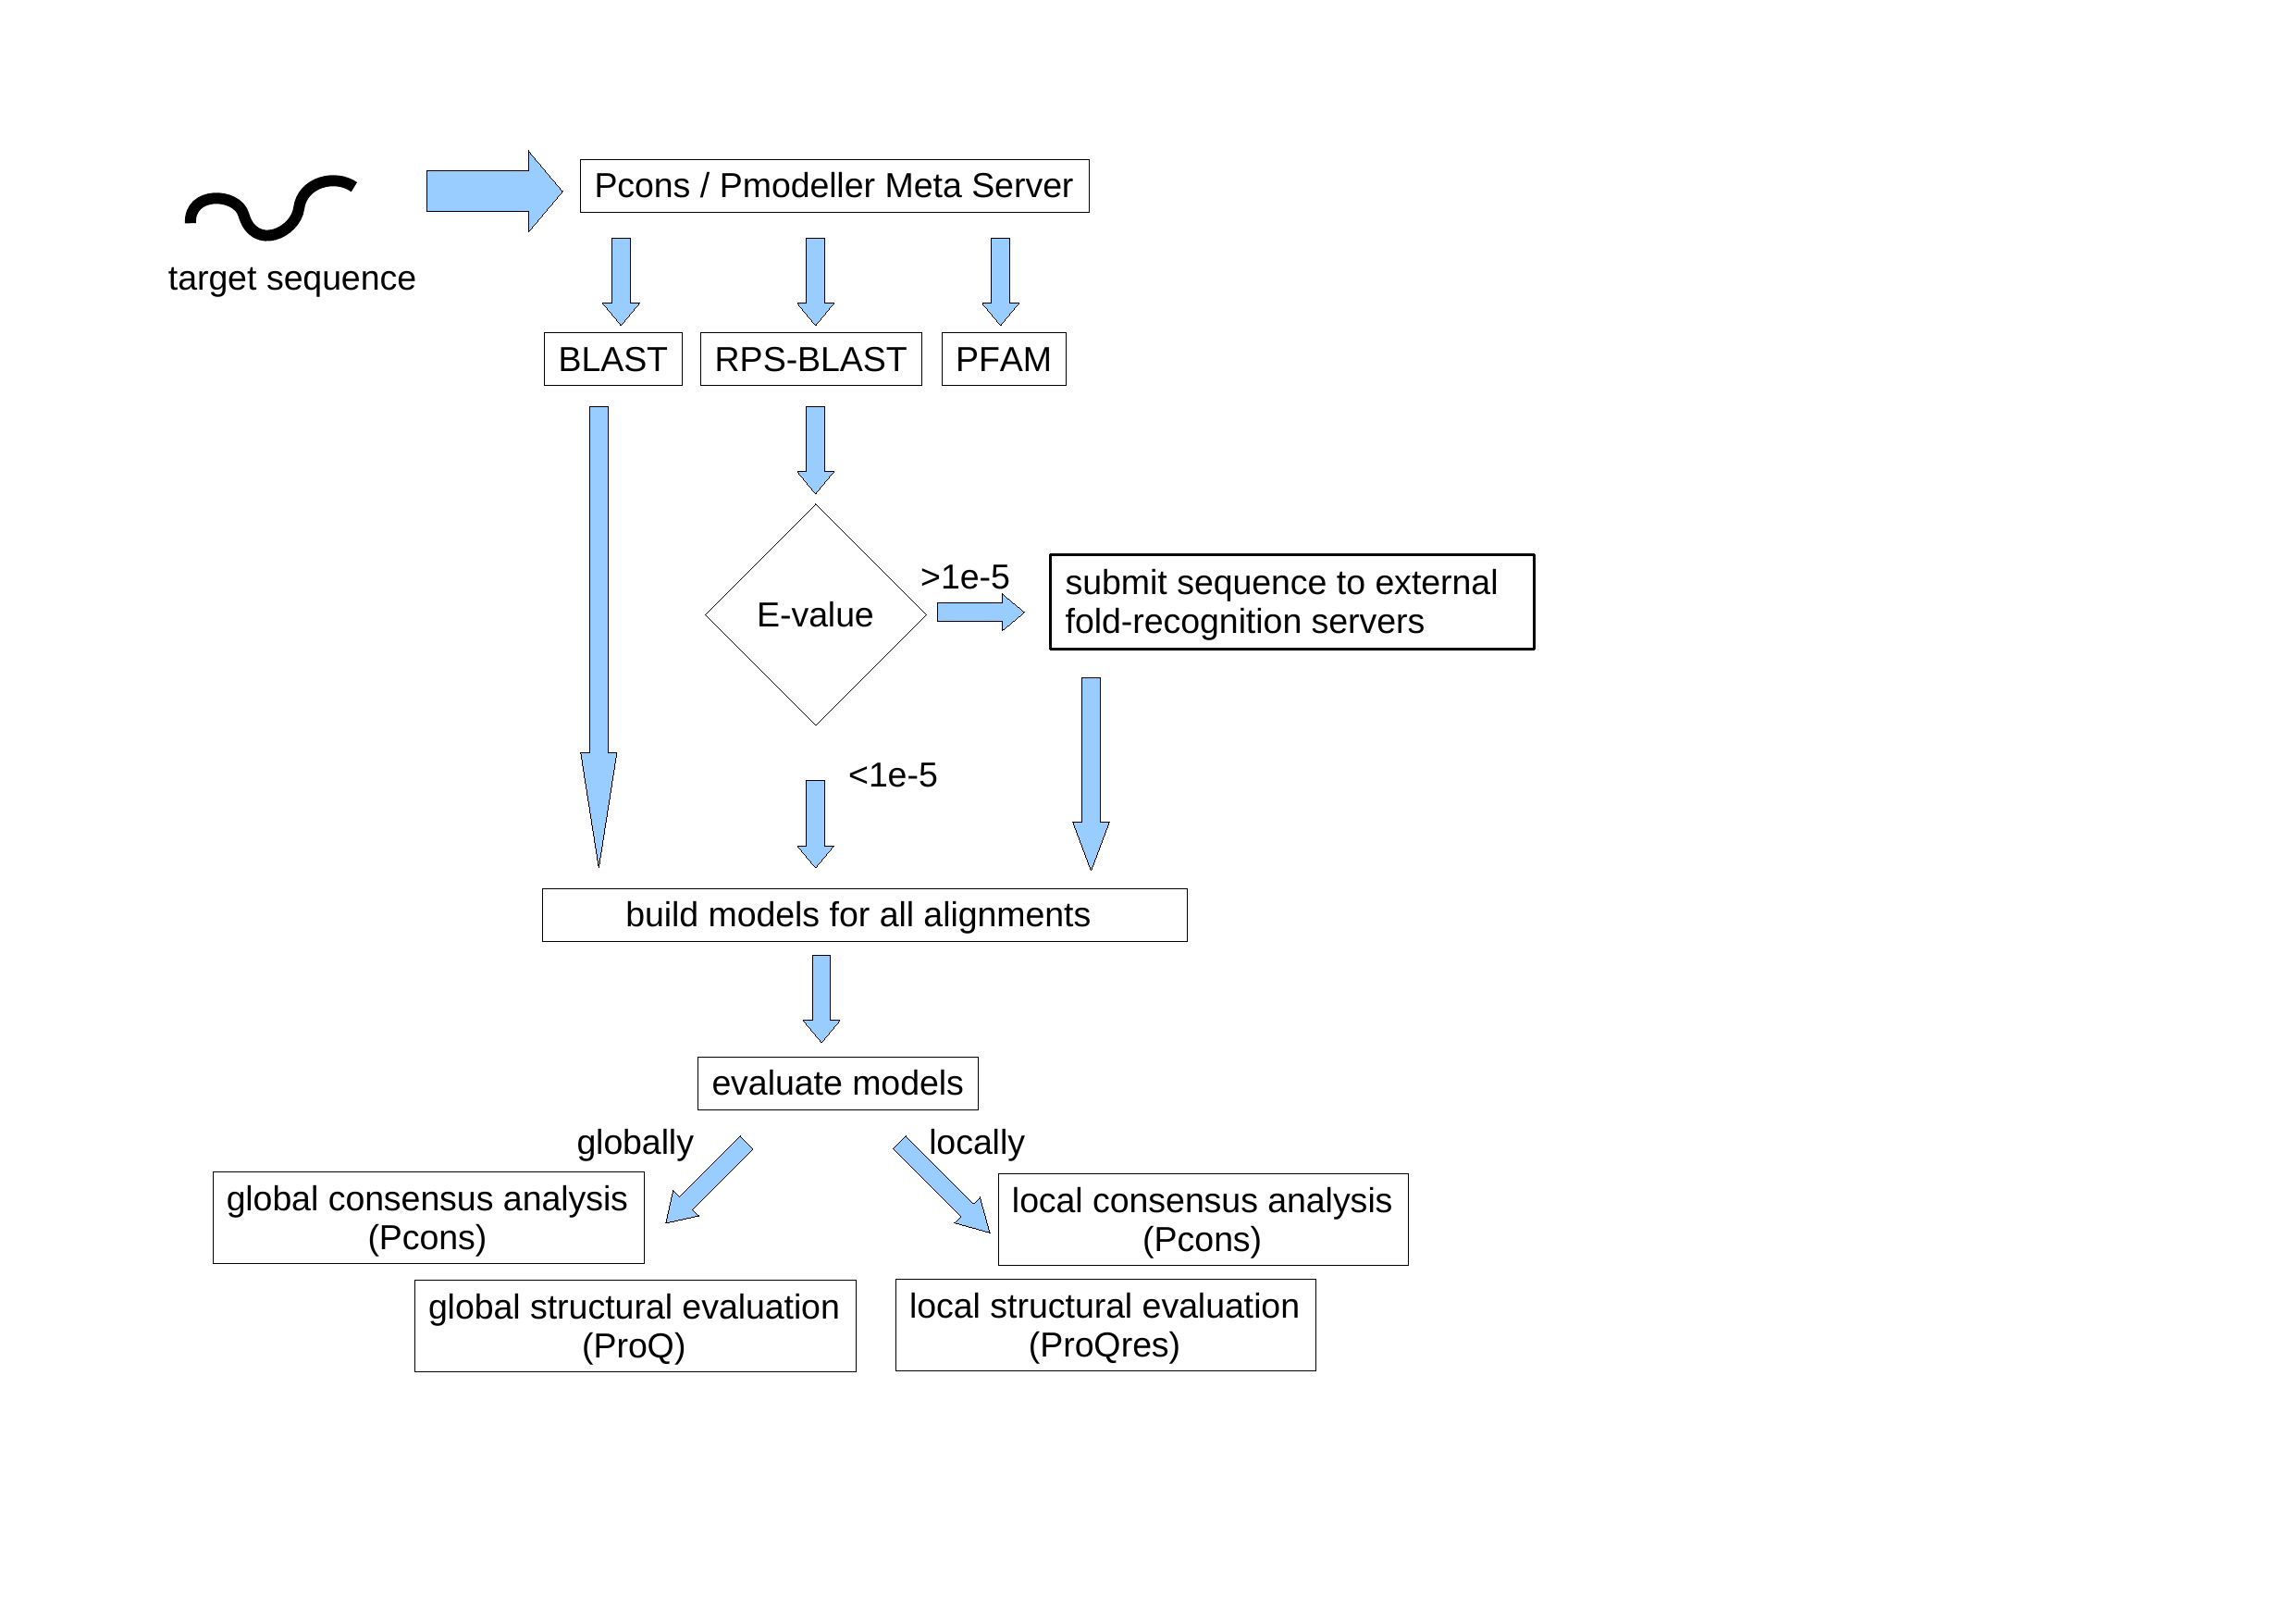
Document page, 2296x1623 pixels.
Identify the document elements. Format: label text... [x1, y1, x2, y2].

text_box RPS-BLAST [700, 332, 922, 386]
text_box [797, 238, 834, 326]
text_box global consensus analysis (Pcons) [213, 1171, 645, 1264]
text_box E-value [705, 503, 907, 725]
text_box [803, 955, 840, 1043]
text_box <1e-5 [834, 748, 1007, 836]
text_box local structural evaluation (ProQres) [895, 1279, 1316, 1371]
text_box build models for all alignments [542, 888, 1188, 942]
text_box target sequence [154, 252, 446, 304]
text_box PFAM [942, 332, 1067, 386]
text_box [602, 238, 640, 326]
text_box [797, 780, 834, 868]
text_box locally [915, 1116, 1040, 1169]
text_box >1e-5 [907, 551, 1080, 639]
text_box evaluate models [697, 1057, 979, 1110]
text_box [797, 406, 834, 494]
text_box global structural evaluation (ProQ) [414, 1280, 857, 1372]
text_box [665, 1135, 753, 1223]
text_box local consensus analysis (Pcons) [998, 1173, 1409, 1266]
text_box globally [562, 1116, 710, 1169]
text_box Pcons / Pmodeller Meta Server [580, 159, 1090, 213]
text_box [982, 238, 1019, 326]
text_box BLAST [544, 332, 683, 386]
text_box [426, 150, 563, 232]
text_box [1072, 677, 1110, 871]
text_box [580, 406, 617, 868]
text_box [893, 1135, 991, 1233]
text_box submit sequence to external fold-recognition servers [1050, 554, 1535, 650]
